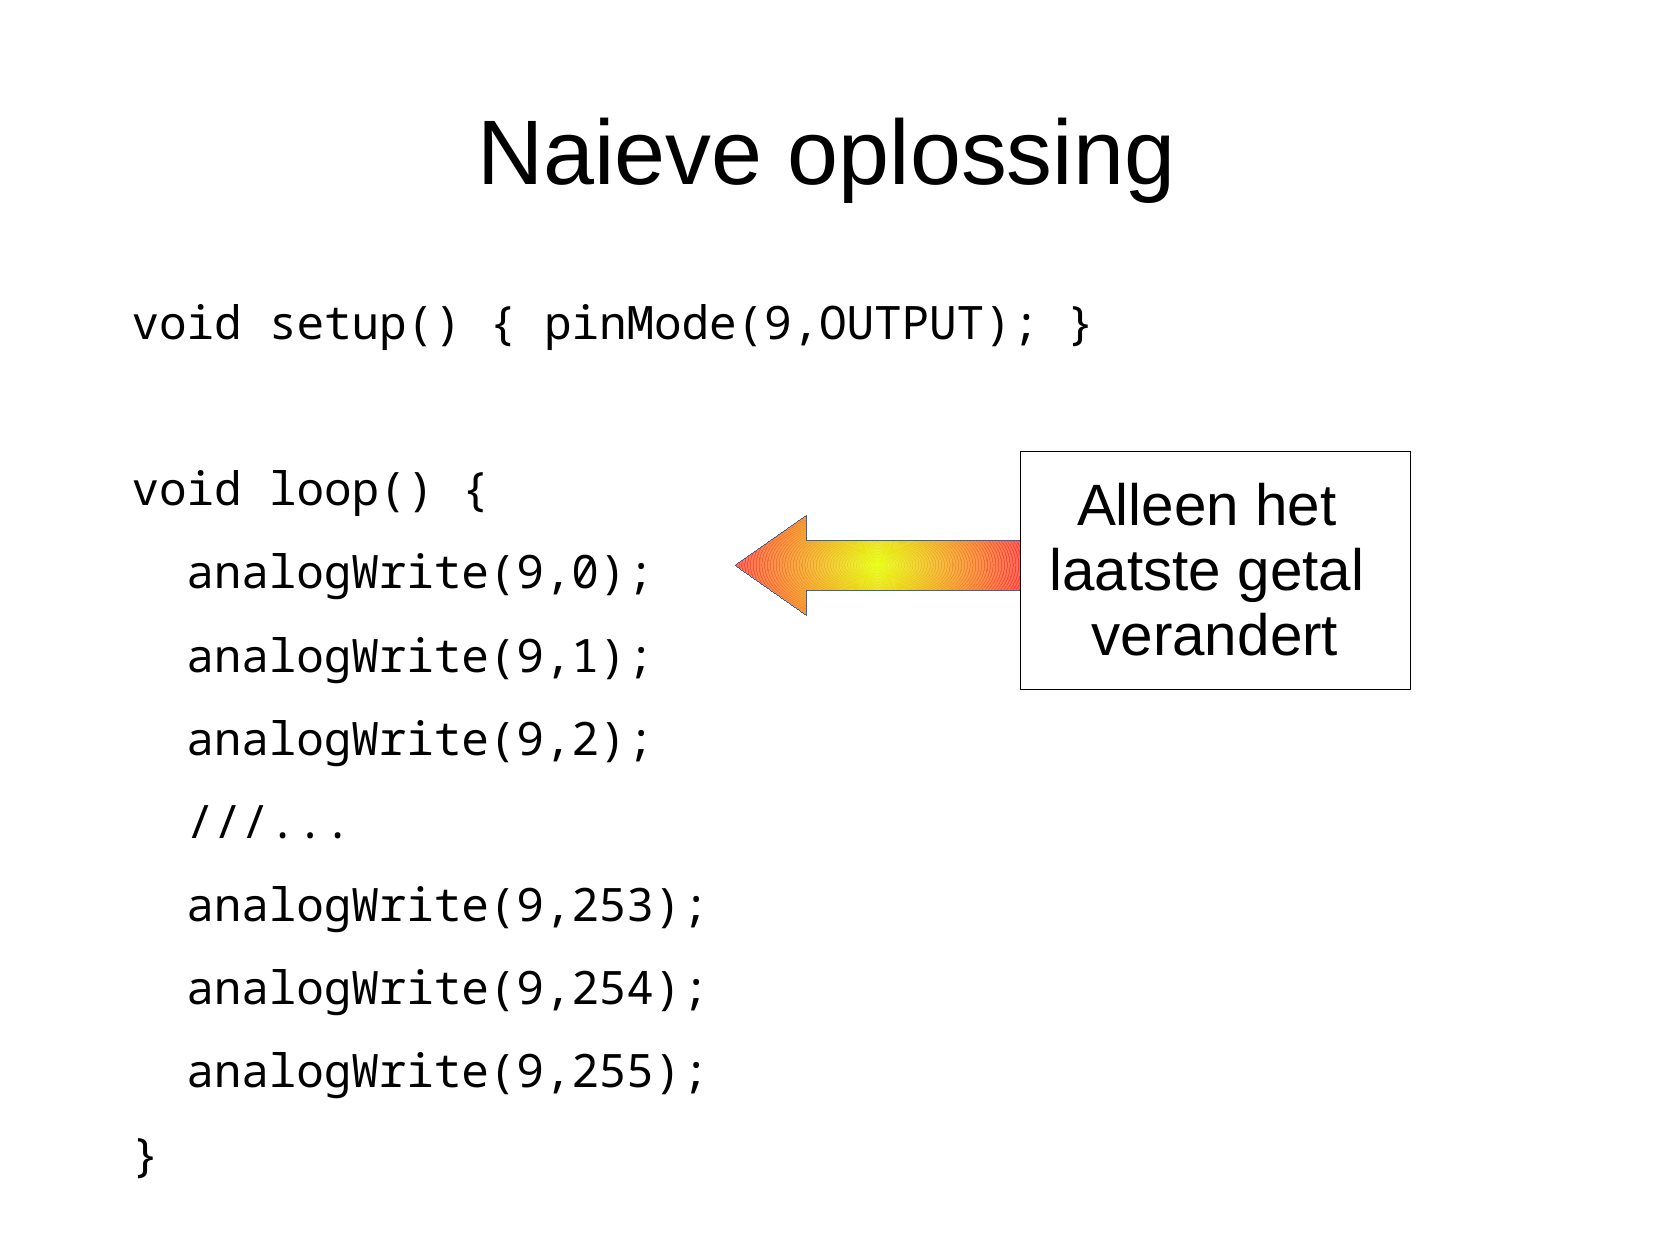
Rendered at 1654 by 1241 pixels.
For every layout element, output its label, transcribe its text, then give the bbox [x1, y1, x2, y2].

list void setup() { pinMode(9,OUTPUT); } void loop() { analogWrite(9,0); analogWrite(9,1); analogWrite(9,2); ///... analogWrite(9,253); analogWrite(9,254); analogWrite(9,255); } [82, 290, 1571, 1186]
text_box Alleen het laatste getal verandert [1020, 451, 1411, 690]
title Naieve oplossing [82, 49, 1571, 257]
text_box [735, 515, 1020, 616]
